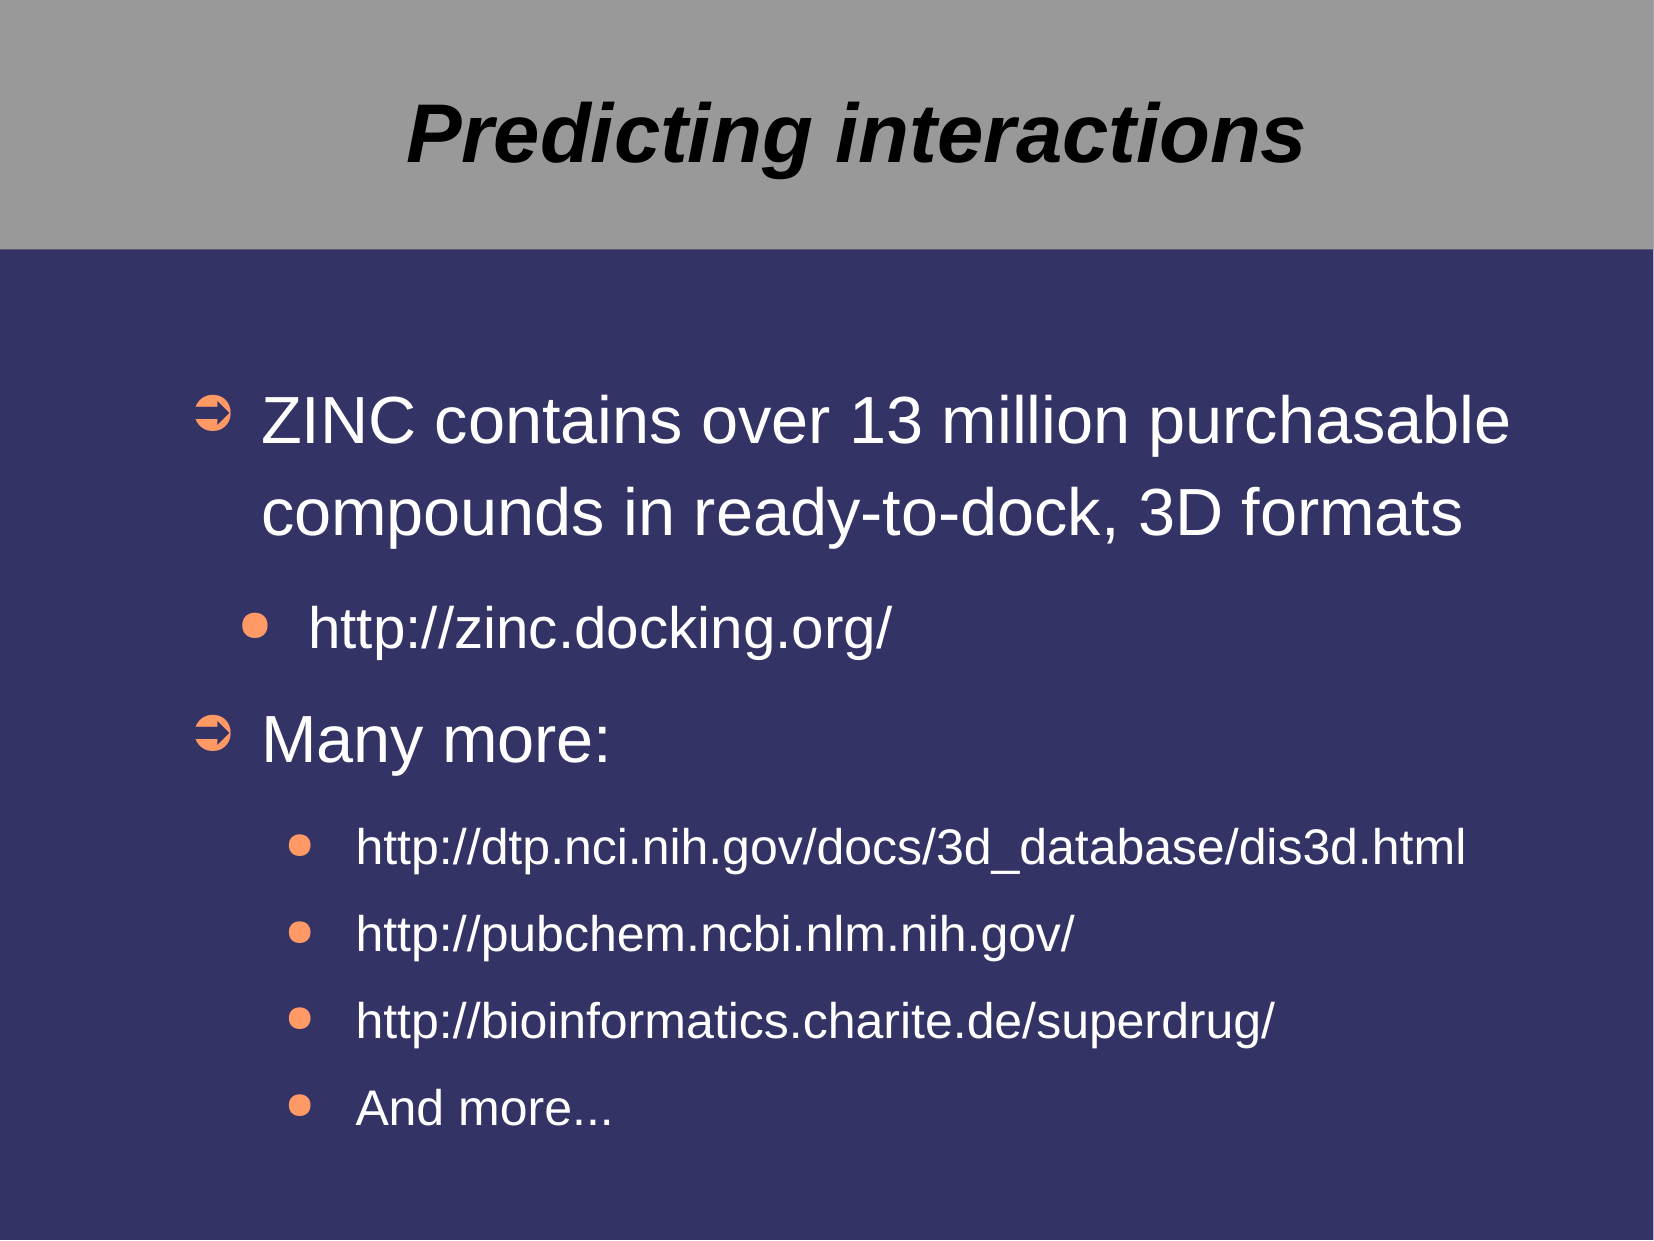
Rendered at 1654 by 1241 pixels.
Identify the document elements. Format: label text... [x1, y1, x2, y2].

title Predicting interactions [121, 19, 1534, 227]
list ZINC contains over 13 million purchasable compounds in ready-to-dock, 3D formats http://zinc.docking.org/ Many more: http://dtp.nci.nih.gov/docs/3d_database/dis3d.html http://pubchem.ncbi.nlm.nih.gov/ http://bioinformatics.charite.de/superdrug/ And more... [178, 364, 1570, 1169]
